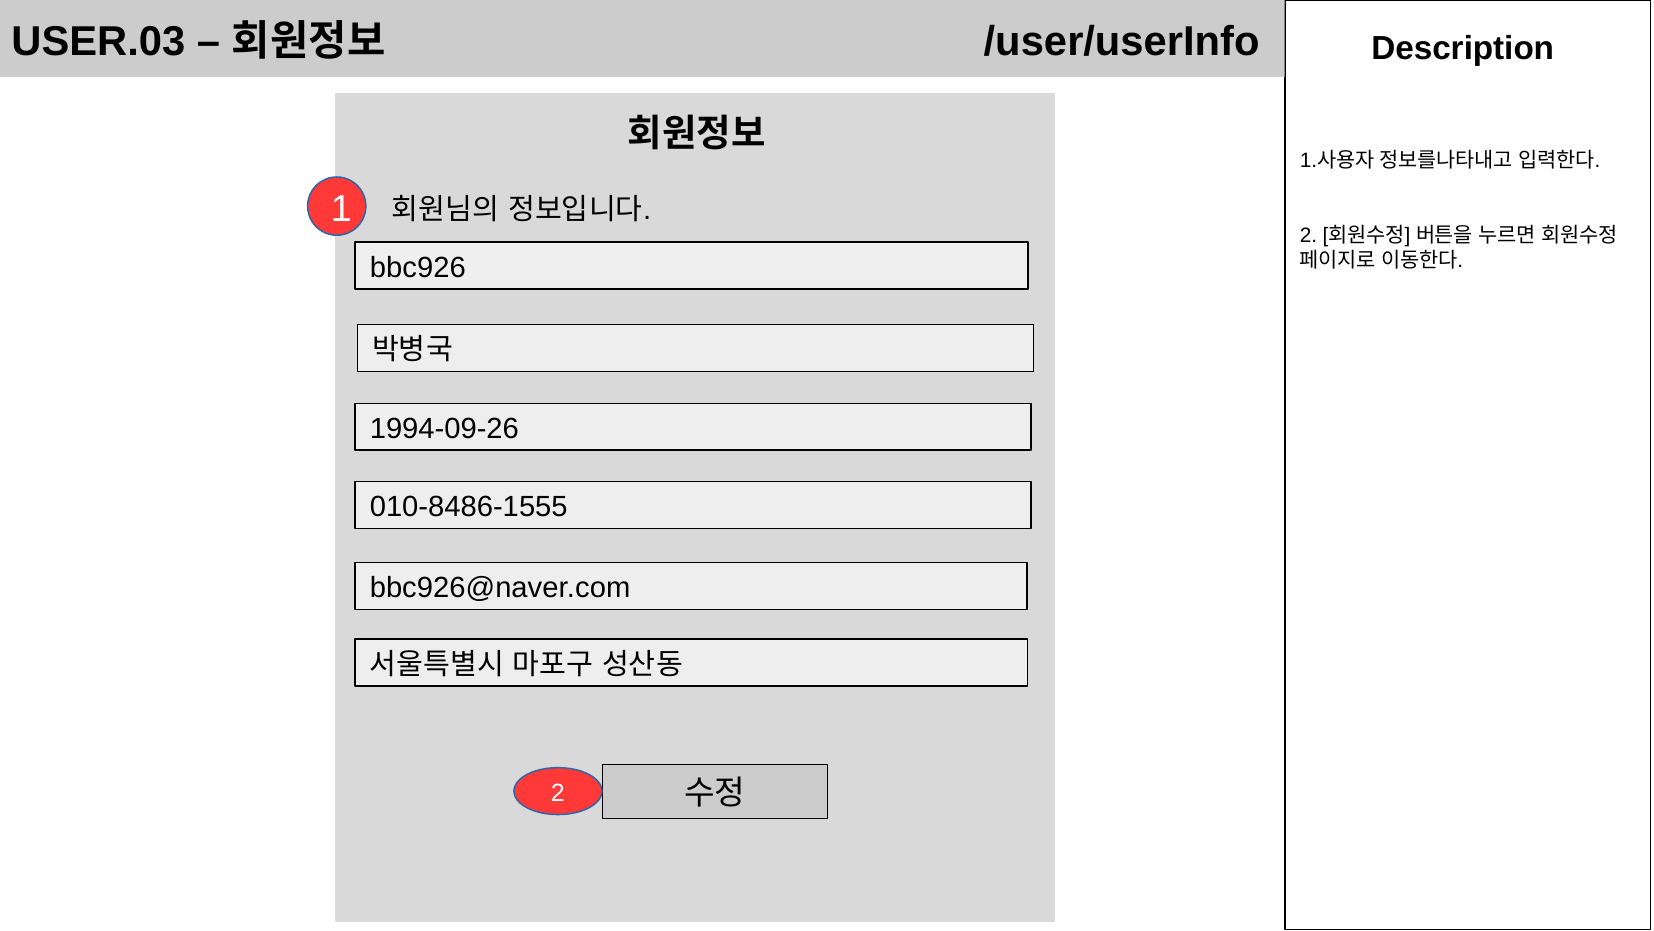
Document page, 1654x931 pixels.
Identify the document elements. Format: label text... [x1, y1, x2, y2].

text_box 서울특별시 마포구 성산동 [355, 639, 1028, 687]
text_box 010-8486-1555 [355, 481, 1032, 529]
text_box 회원정보 [708, 140, 722, 146]
text_box bbc926@naver.com [355, 562, 1028, 610]
text_box 1.사용자 정보를나타내고 입력한다. 2. [회원수정] 버튼을 누르면 회원수정 페이지로 이동한다. [1285, 139, 1635, 850]
text_box [335, 93, 1055, 922]
text_box 회원님의 정보입니다. [377, 182, 709, 232]
text_box 1994-09-26 [355, 403, 1032, 451]
text_box 2 [513, 767, 602, 815]
text_box 1 [307, 176, 366, 236]
text_box USER.03 – 회원정보 /user/userInfo [0, 0, 1285, 77]
text_box 박병국 [357, 324, 1034, 372]
text_box [1285, 0, 1651, 930]
text_box Description [1291, 18, 1635, 77]
text_box bbc926 [355, 242, 1029, 289]
text_box 수정 [602, 764, 828, 819]
text_box 회원정보 [339, 93, 1055, 148]
